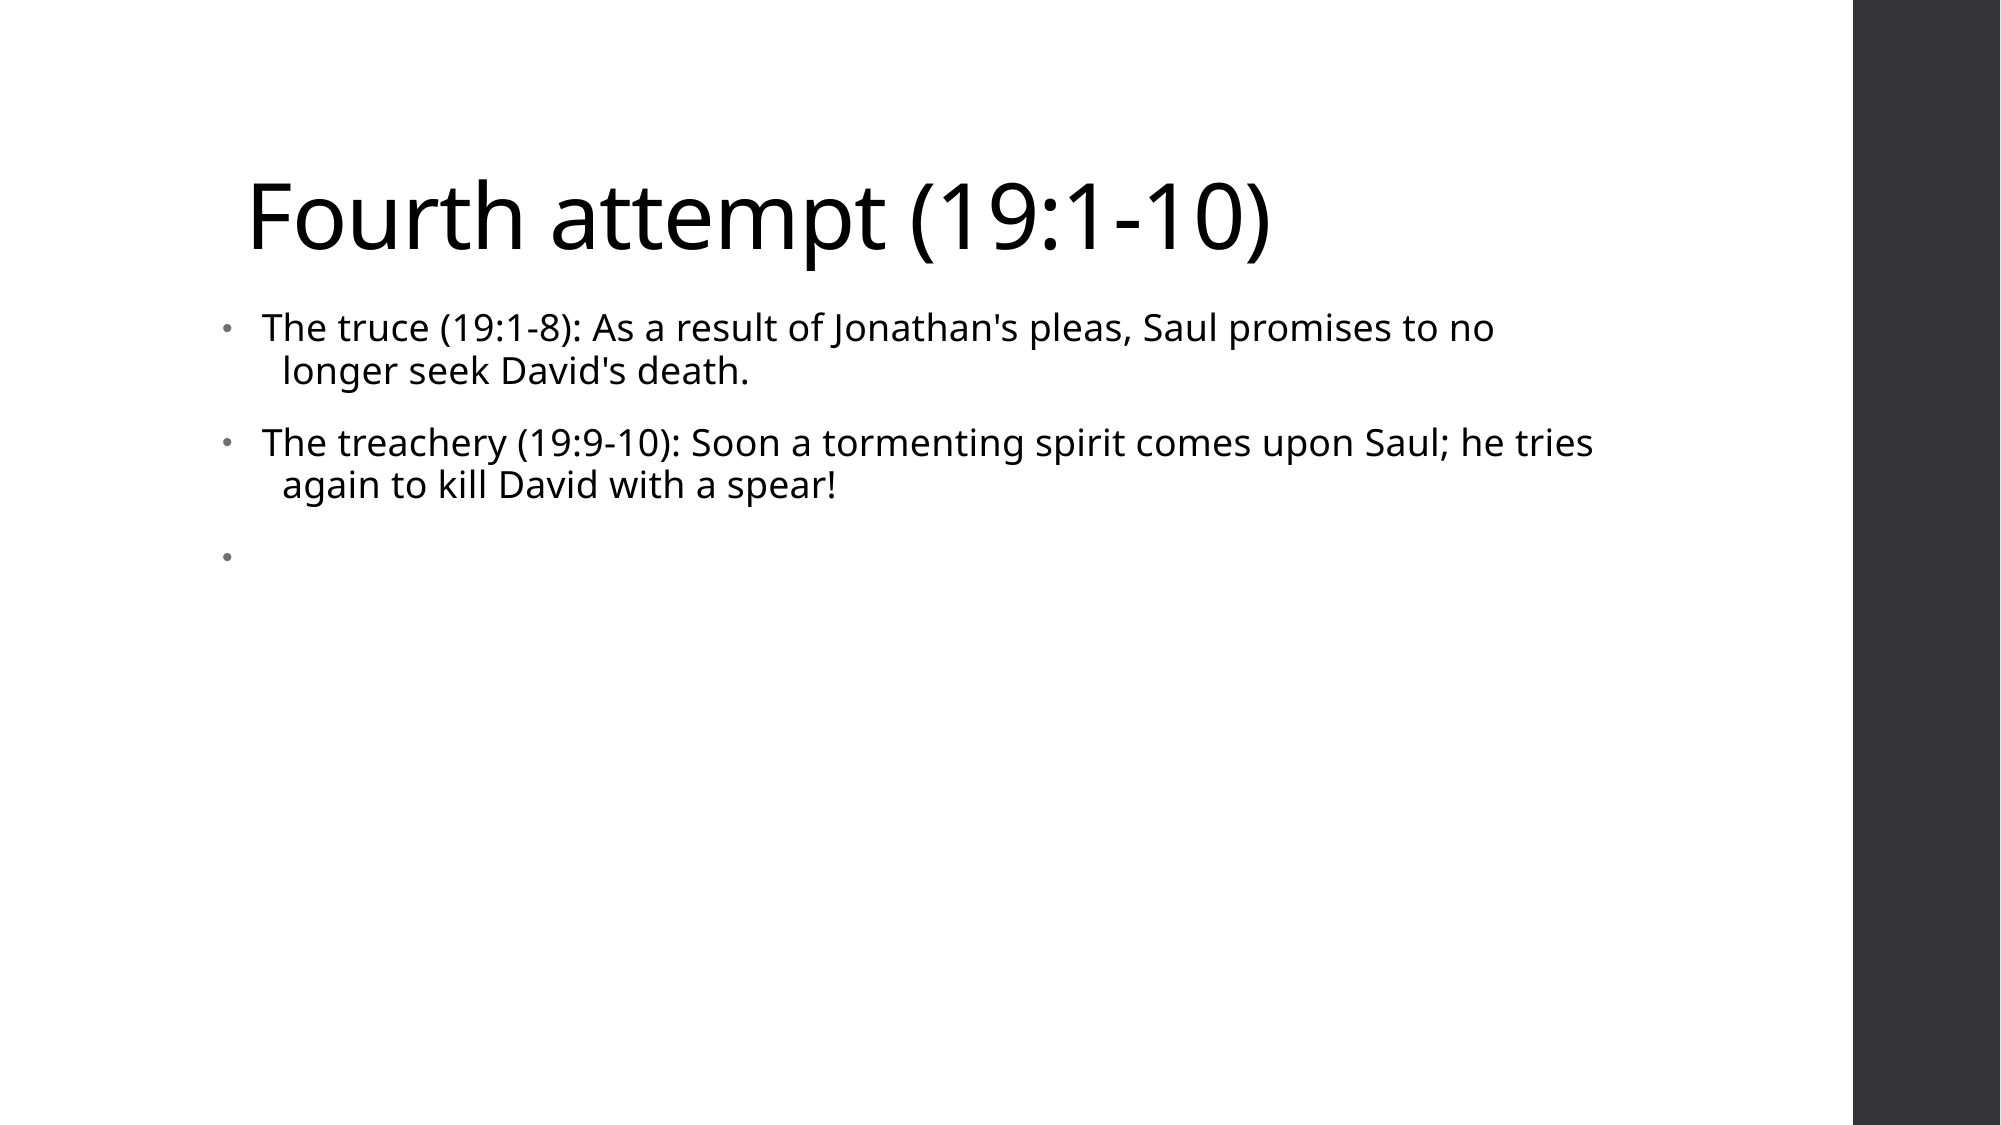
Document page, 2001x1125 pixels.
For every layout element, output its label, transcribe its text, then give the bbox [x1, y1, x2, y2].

list The truce (19:1-8): As a result of Jonathan's pleas, Saul promises to no longer seek David's death. The treachery (19:9-10): Soon a tormenting spirit comes upon Saul; he tries again to kill David with a spear! [206, 299, 1617, 1014]
title Fourth attempt (19:1-10) [206, 60, 1797, 278]
